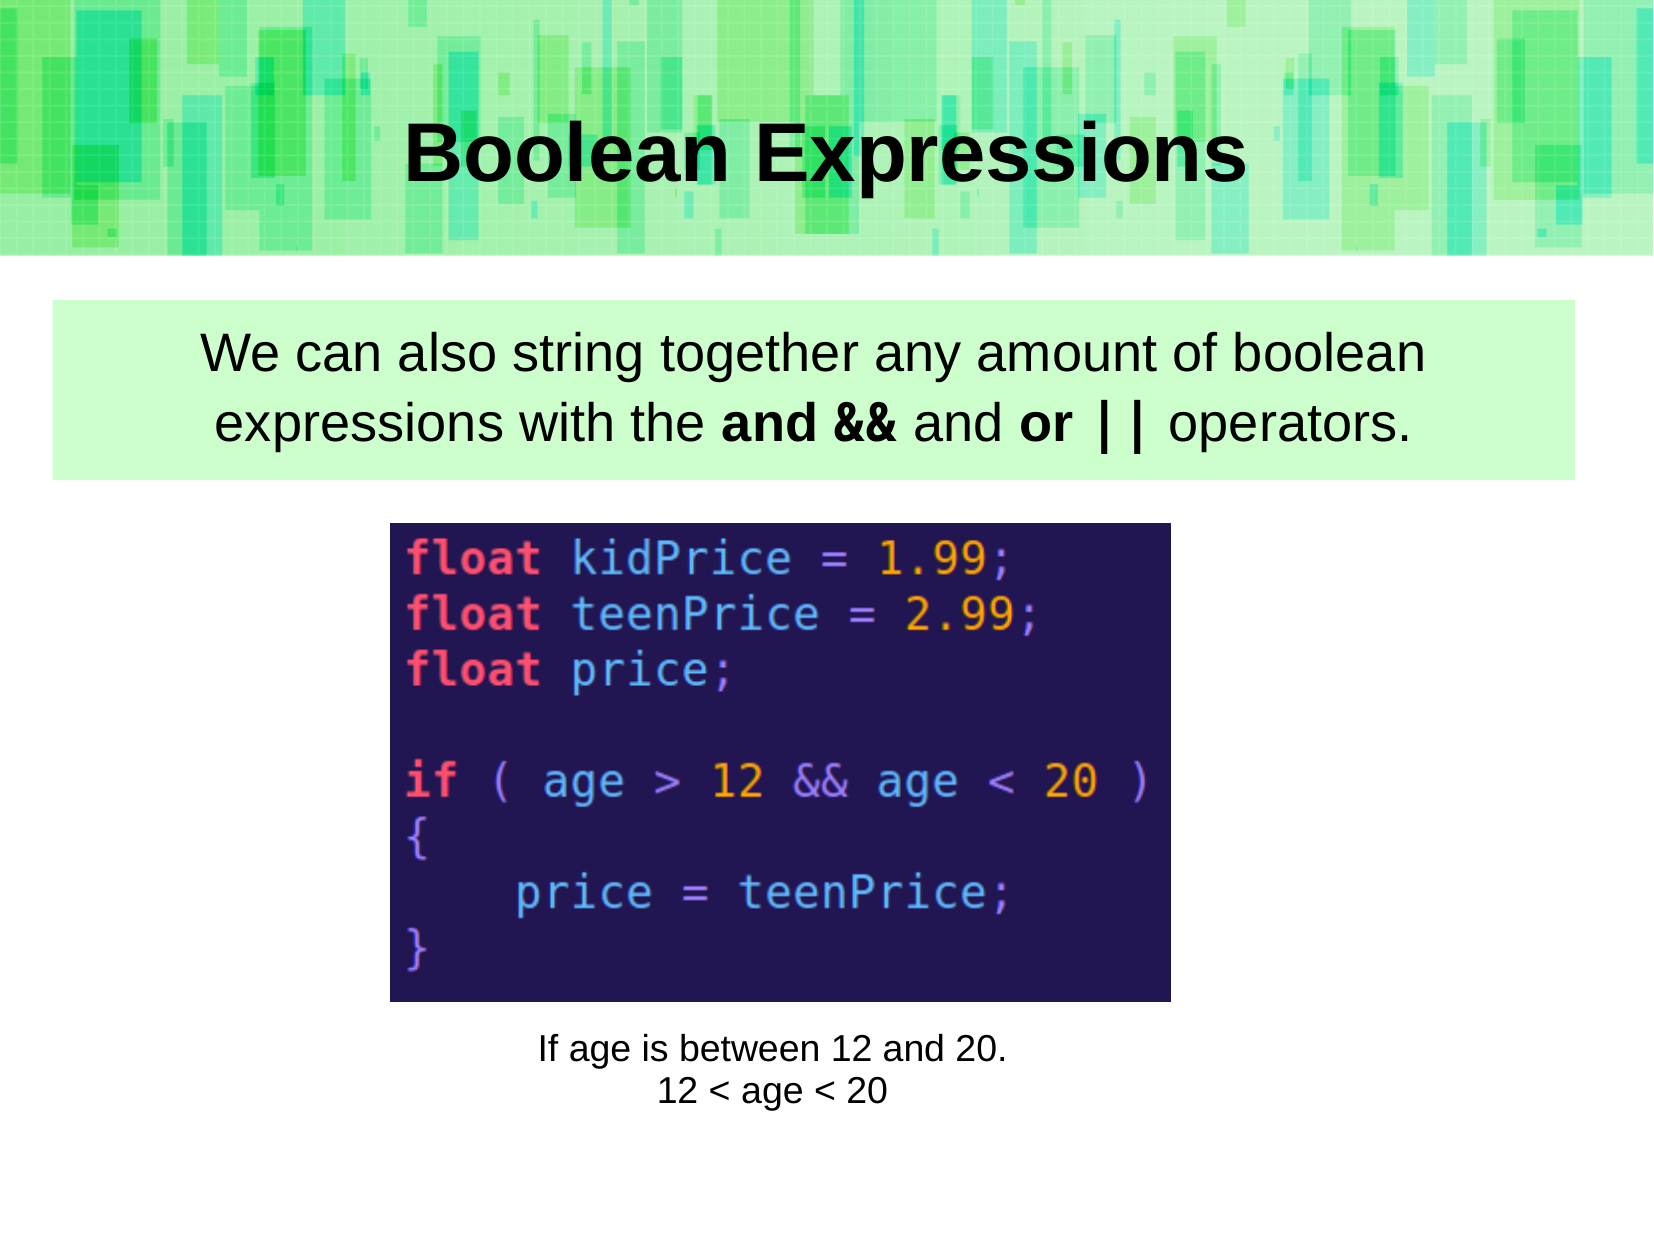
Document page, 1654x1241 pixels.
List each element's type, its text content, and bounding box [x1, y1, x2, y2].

title Boolean Expressions [82, 49, 1571, 257]
text_box If age is between 12 and 20. 12 < age < 20 [375, 1020, 1171, 1119]
picture [0, 0, 1654, 1241]
text_box We can also string together any amount of boolean expressions with the and && and or || operators. [52, 300, 1576, 481]
